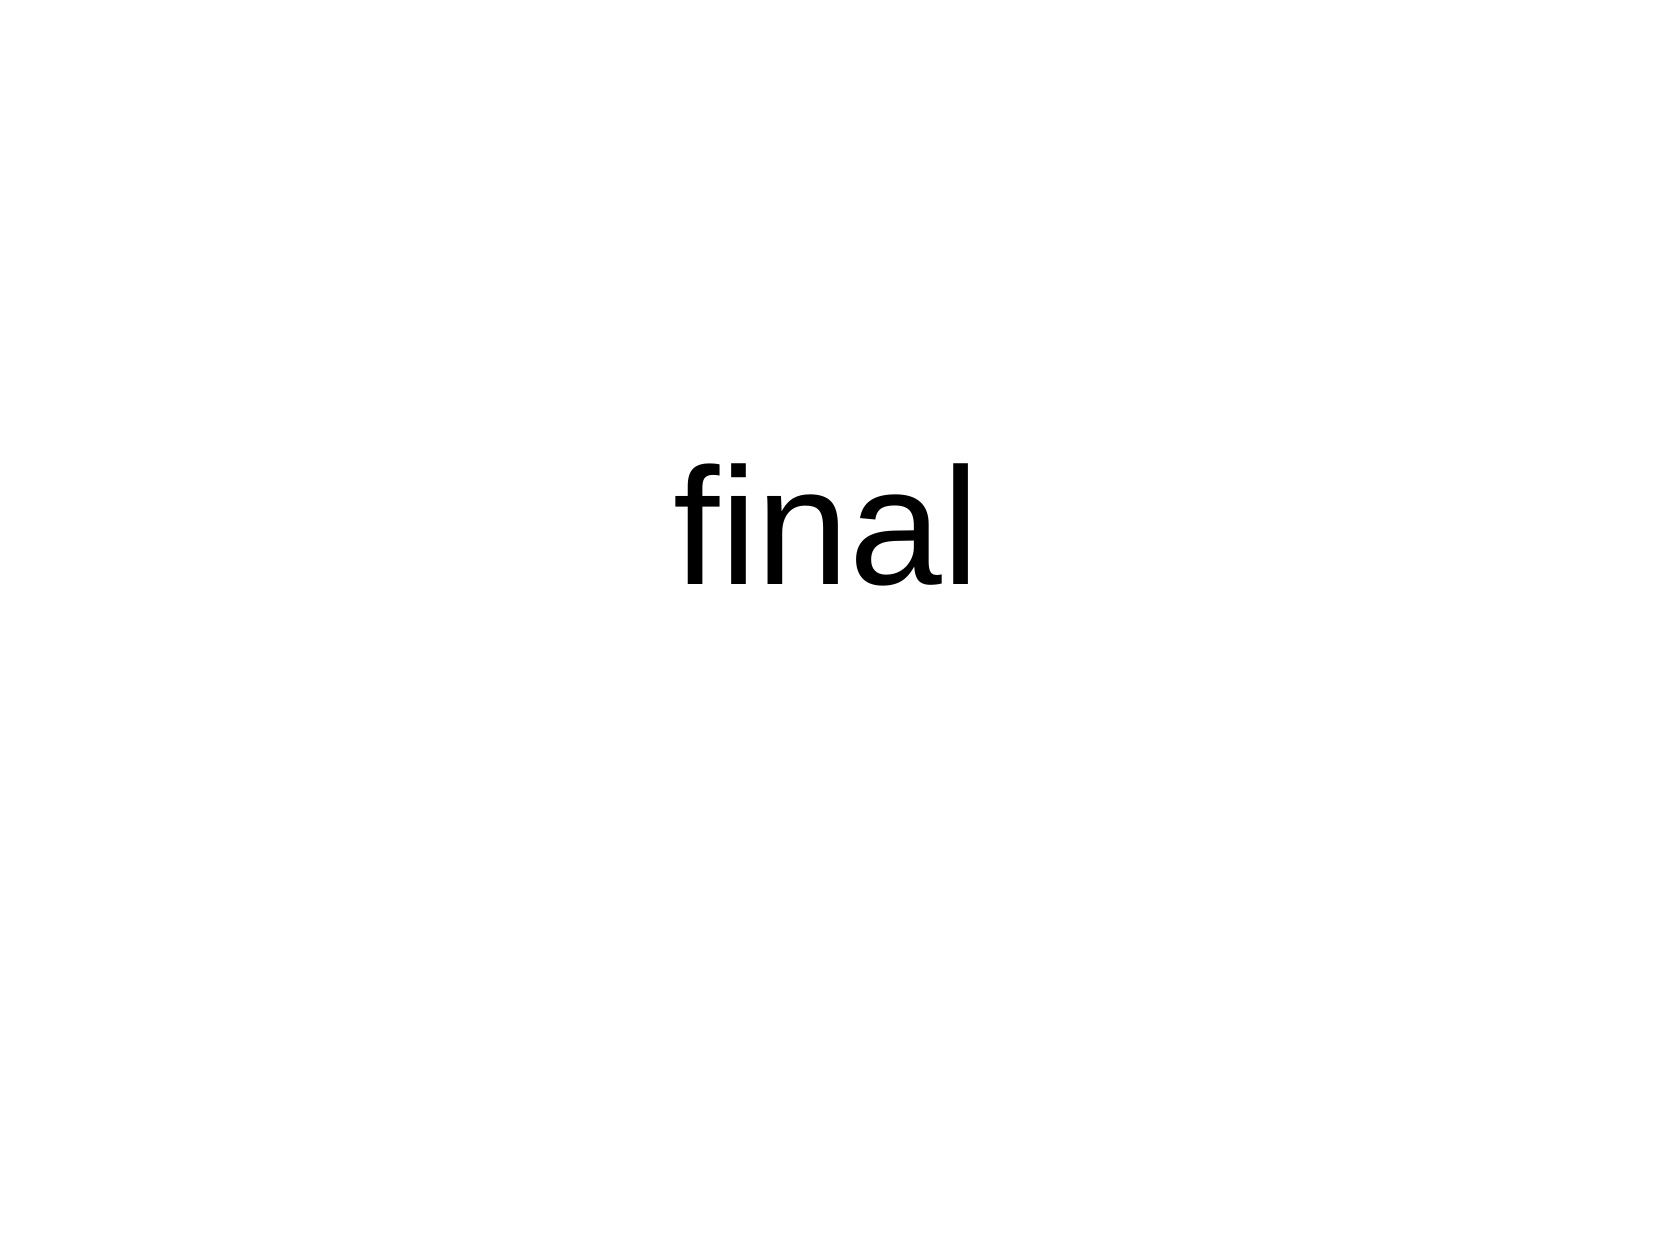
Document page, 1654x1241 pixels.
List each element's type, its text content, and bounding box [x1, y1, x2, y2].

text_box final [144, 426, 1510, 628]
